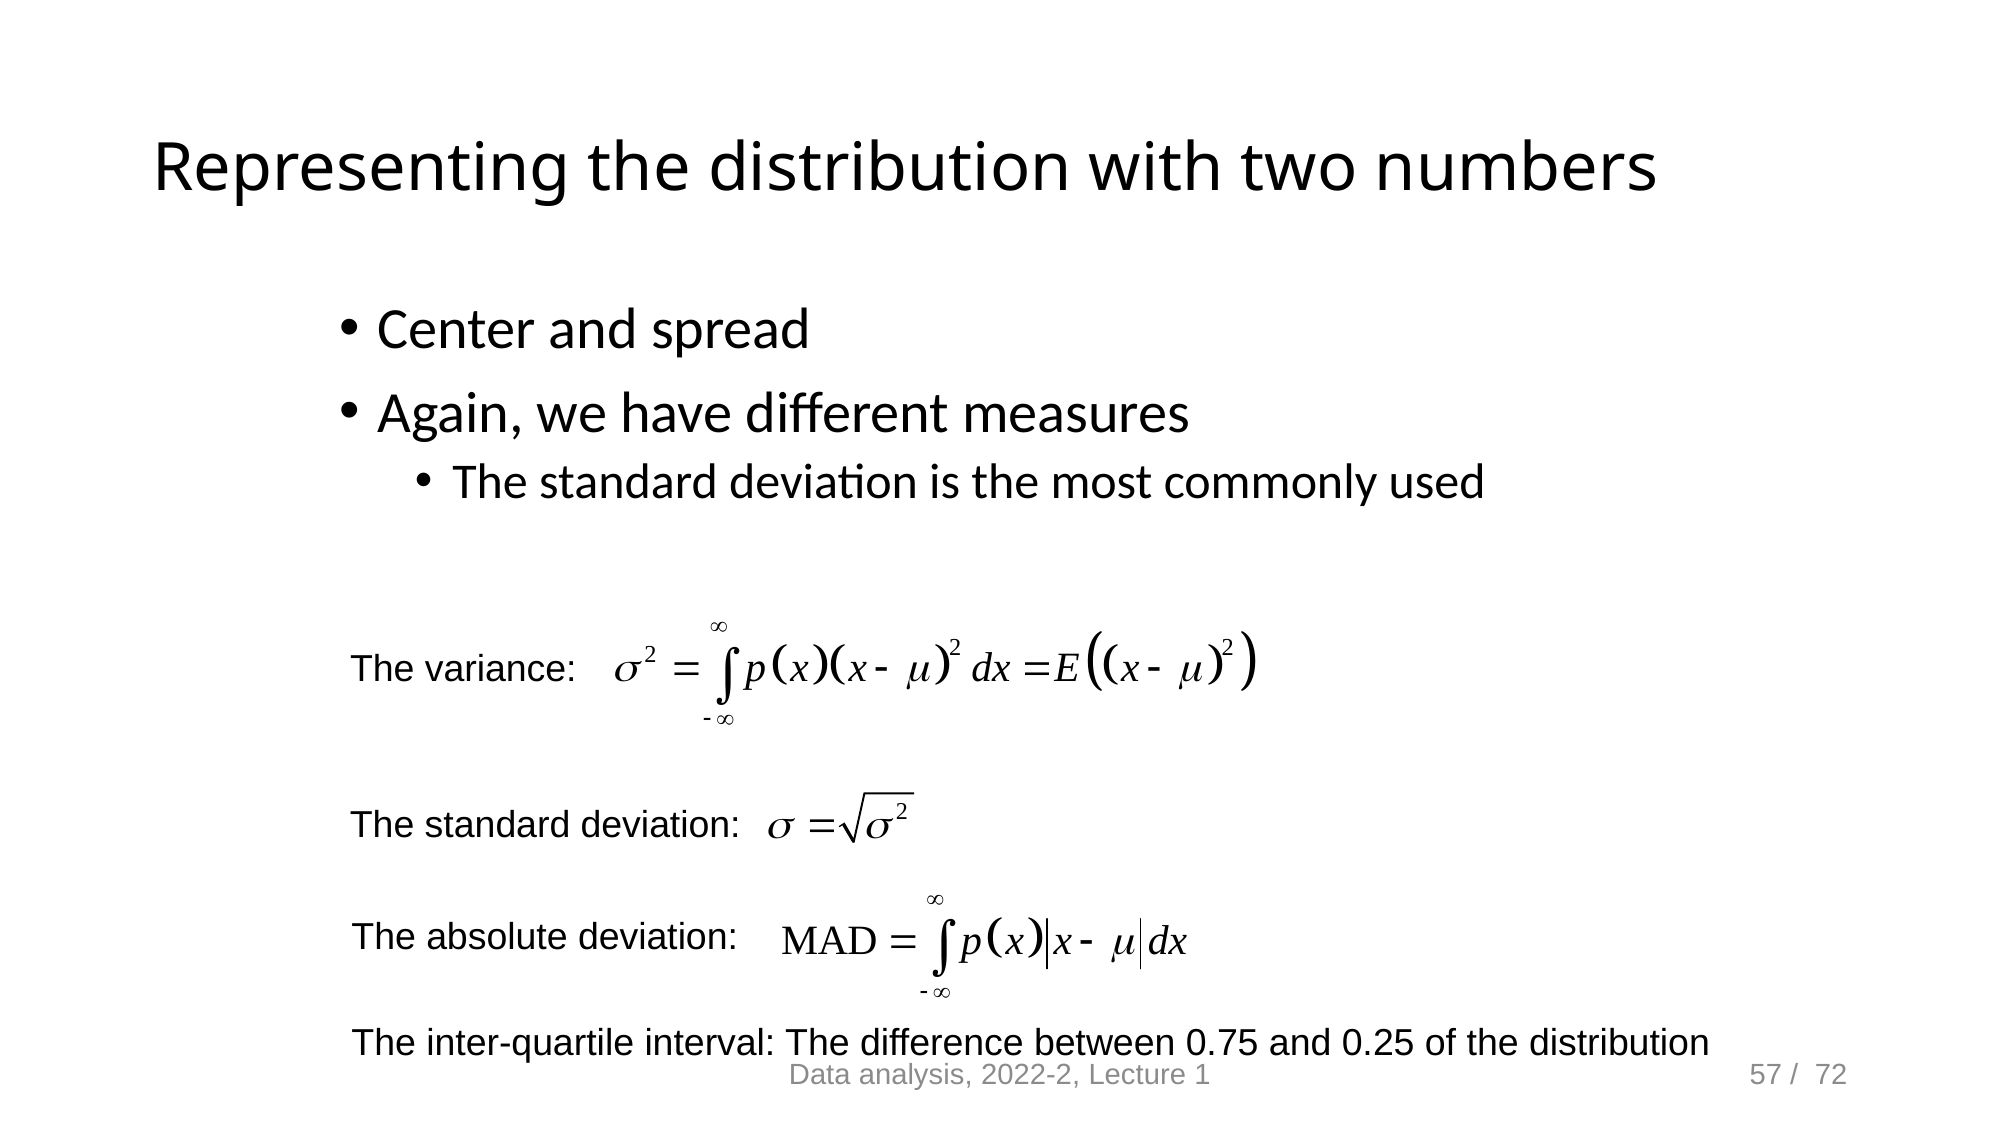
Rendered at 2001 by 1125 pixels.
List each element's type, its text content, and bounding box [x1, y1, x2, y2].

chart [608, 604, 1260, 734]
text_box The standard deviation: [335, 792, 756, 853]
list Center and spread Again, we have different measures The standard deviation is the most commonly used [324, 290, 1675, 540]
slide_number <number> / 72 [1412, 1042, 1863, 1103]
text_box The absolute deviation: [336, 904, 754, 965]
title Representing the distribution with two numbers [137, 59, 1863, 278]
text_box The variance: [335, 636, 592, 696]
chart [761, 783, 922, 853]
footer Data analysis, 2022-2, Lecture 1 [662, 1070, 1338, 1103]
text_box The inter-quartile interval: The difference between 0.75 and 0.25 of the distribution [336, 1010, 1726, 1070]
chart [774, 877, 1194, 1007]
